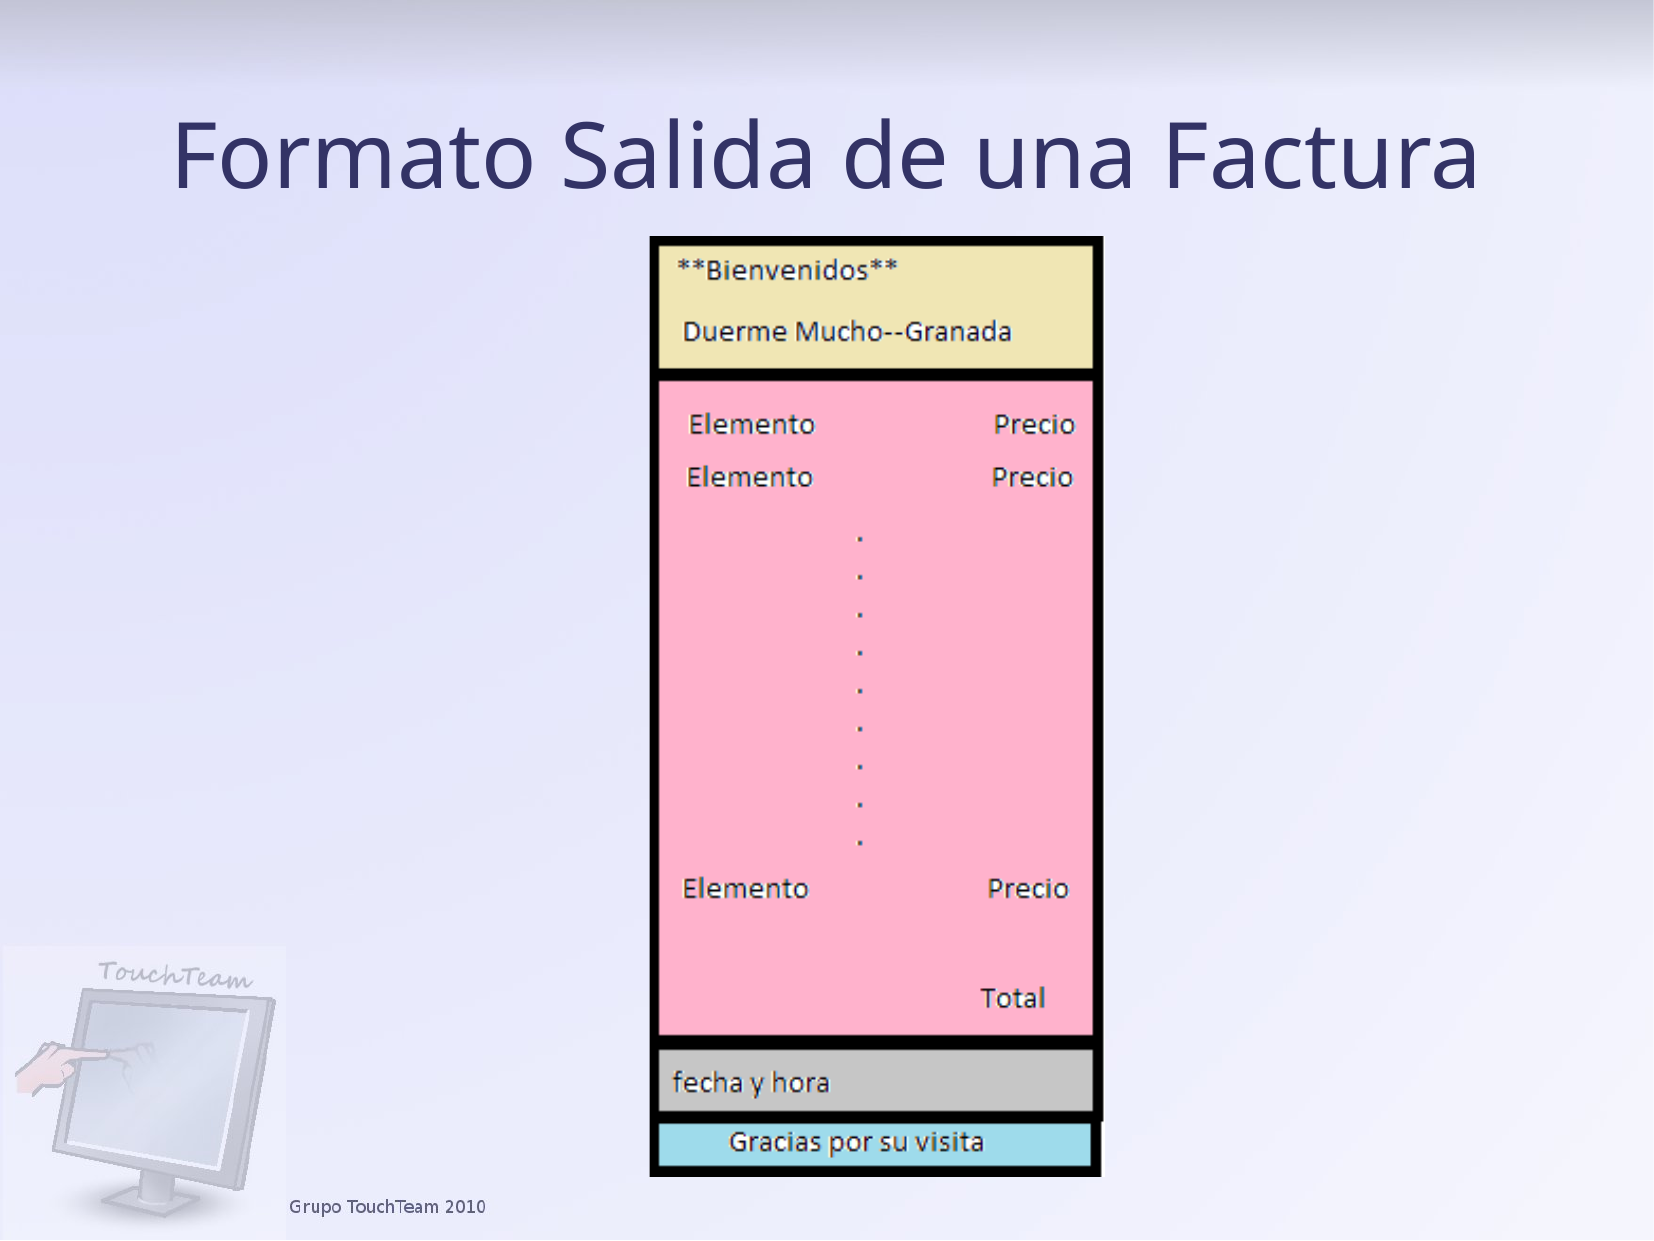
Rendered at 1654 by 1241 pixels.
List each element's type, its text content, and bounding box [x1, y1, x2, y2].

picture [0, 0, 1654, 1241]
title Formato Salida de una Factura [82, 56, 1571, 250]
